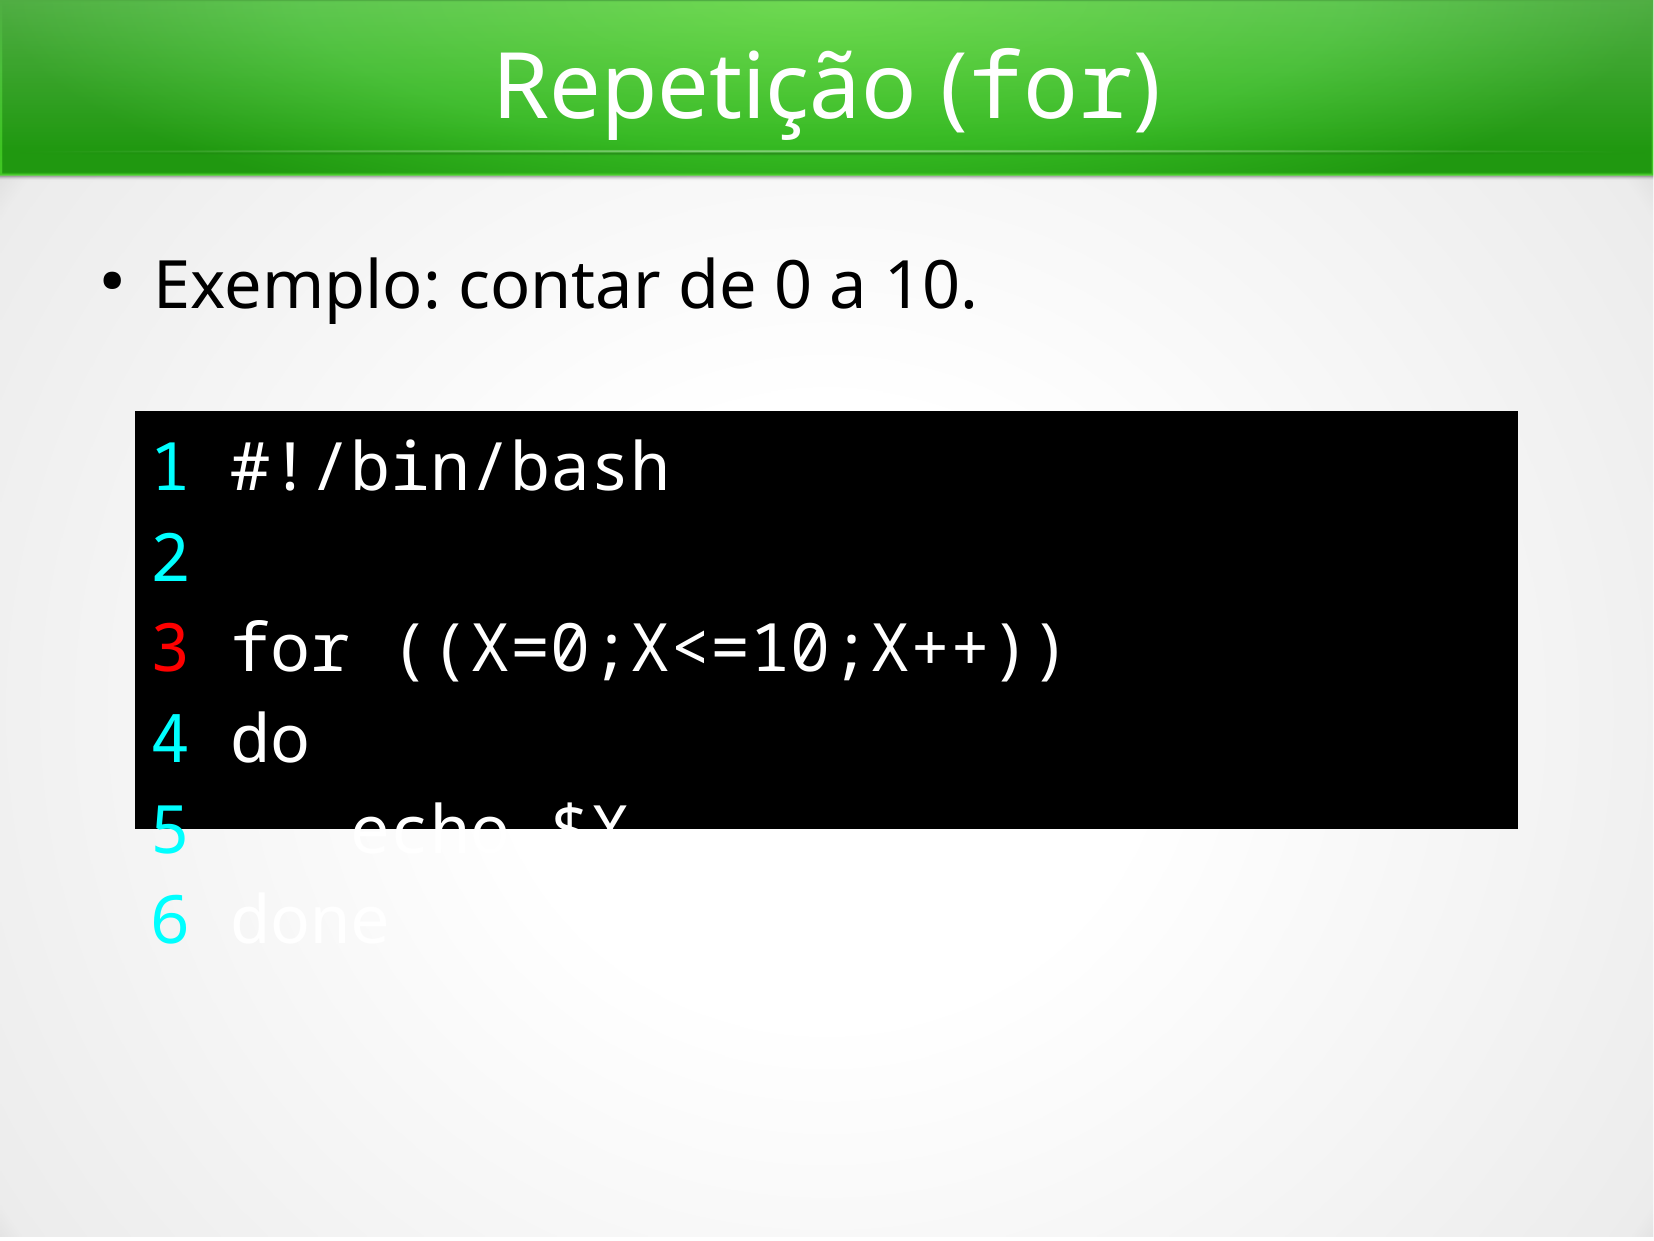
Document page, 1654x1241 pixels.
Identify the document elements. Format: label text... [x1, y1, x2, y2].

text_box 1 #!/bin/bash 2 3 for ((X=0;X<=10;X++)) 4 do 5 echo $X 6 done [135, 473, 1518, 829]
list Exemplo: contar de 0 a 10. [82, 237, 1571, 473]
picture [0, 0, 1654, 1237]
title Repetição (for) [82, 11, 1571, 154]
